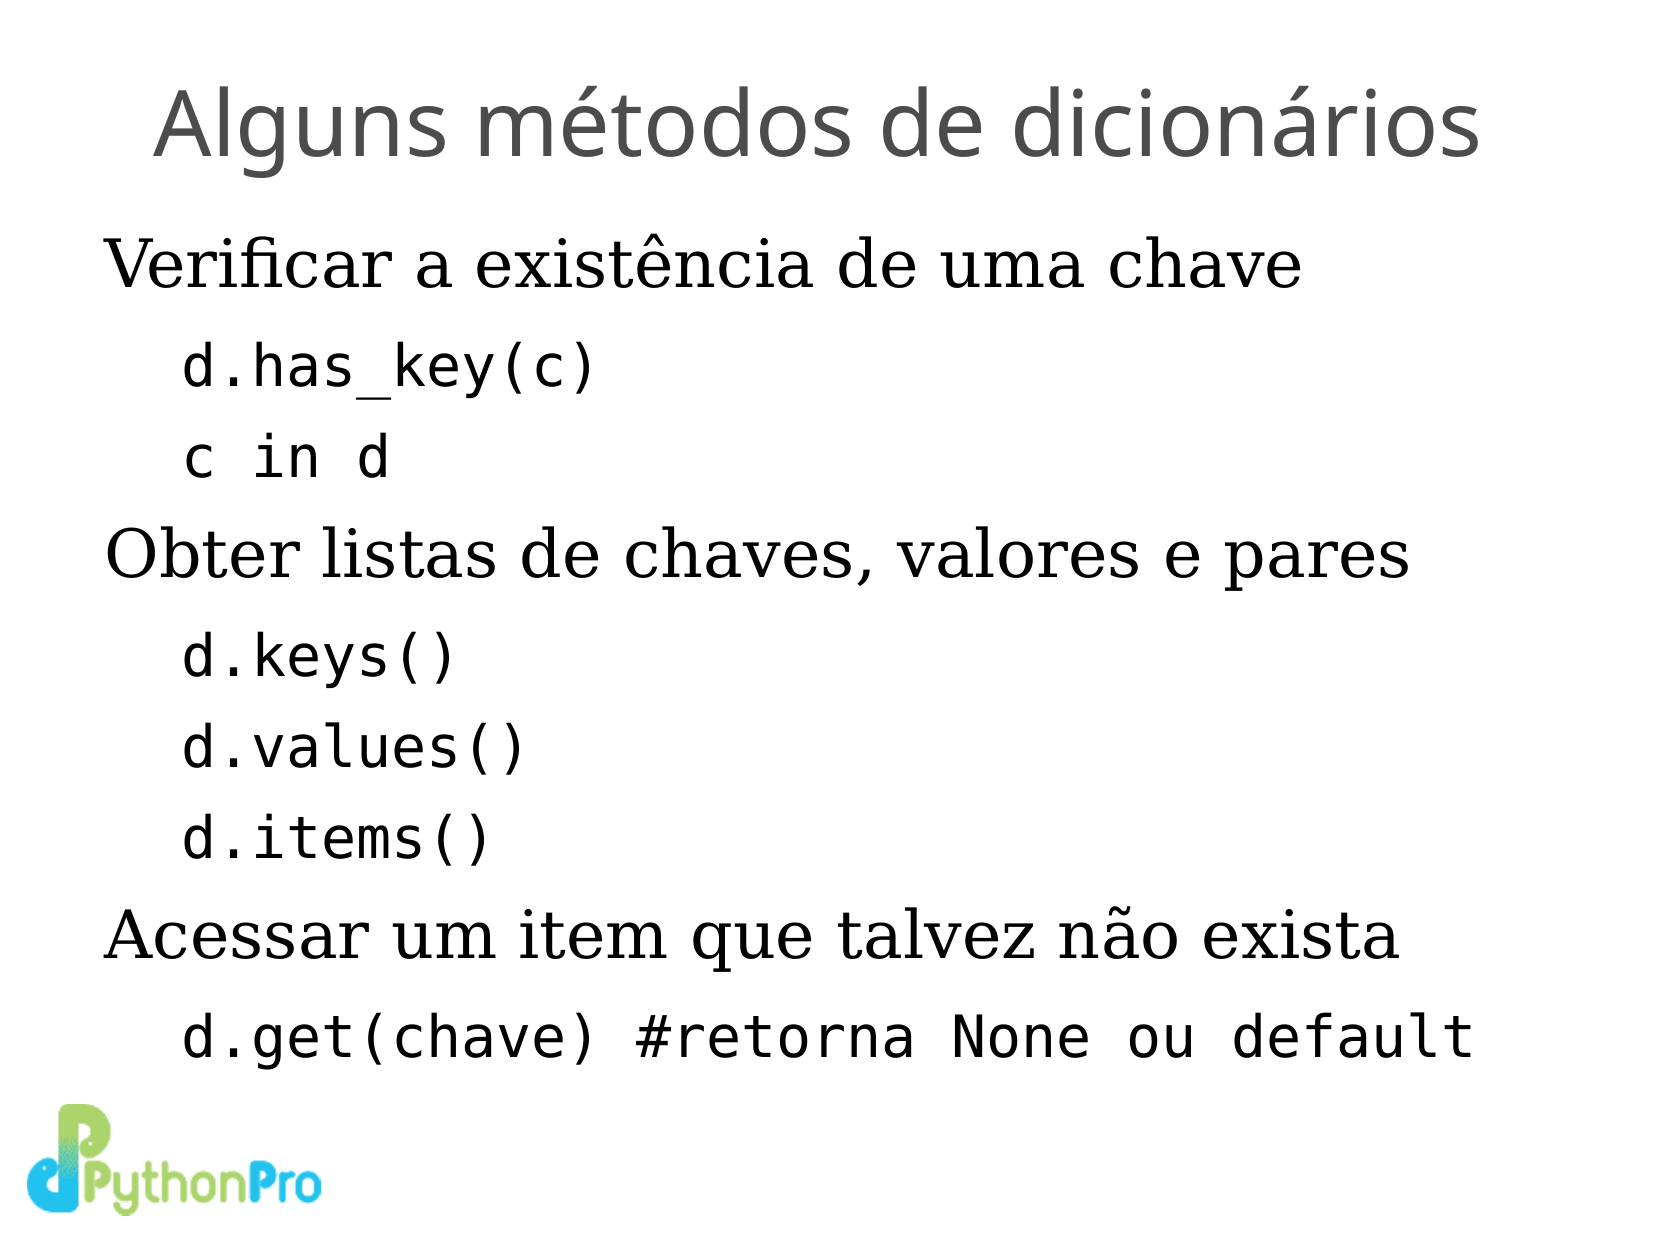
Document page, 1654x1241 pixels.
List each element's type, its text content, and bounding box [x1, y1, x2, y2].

list Verificar a existência de uma chave d.has_key(c) c in d Obter listas de chaves, valores e pares d.keys() d.values() d.items() Acessar um item que talvez não exista d.get(chave) #retorna None ou default [86, 225, 1576, 1088]
title Alguns métodos de dicionários [75, 17, 1564, 226]
picture [27, 1104, 321, 1216]
